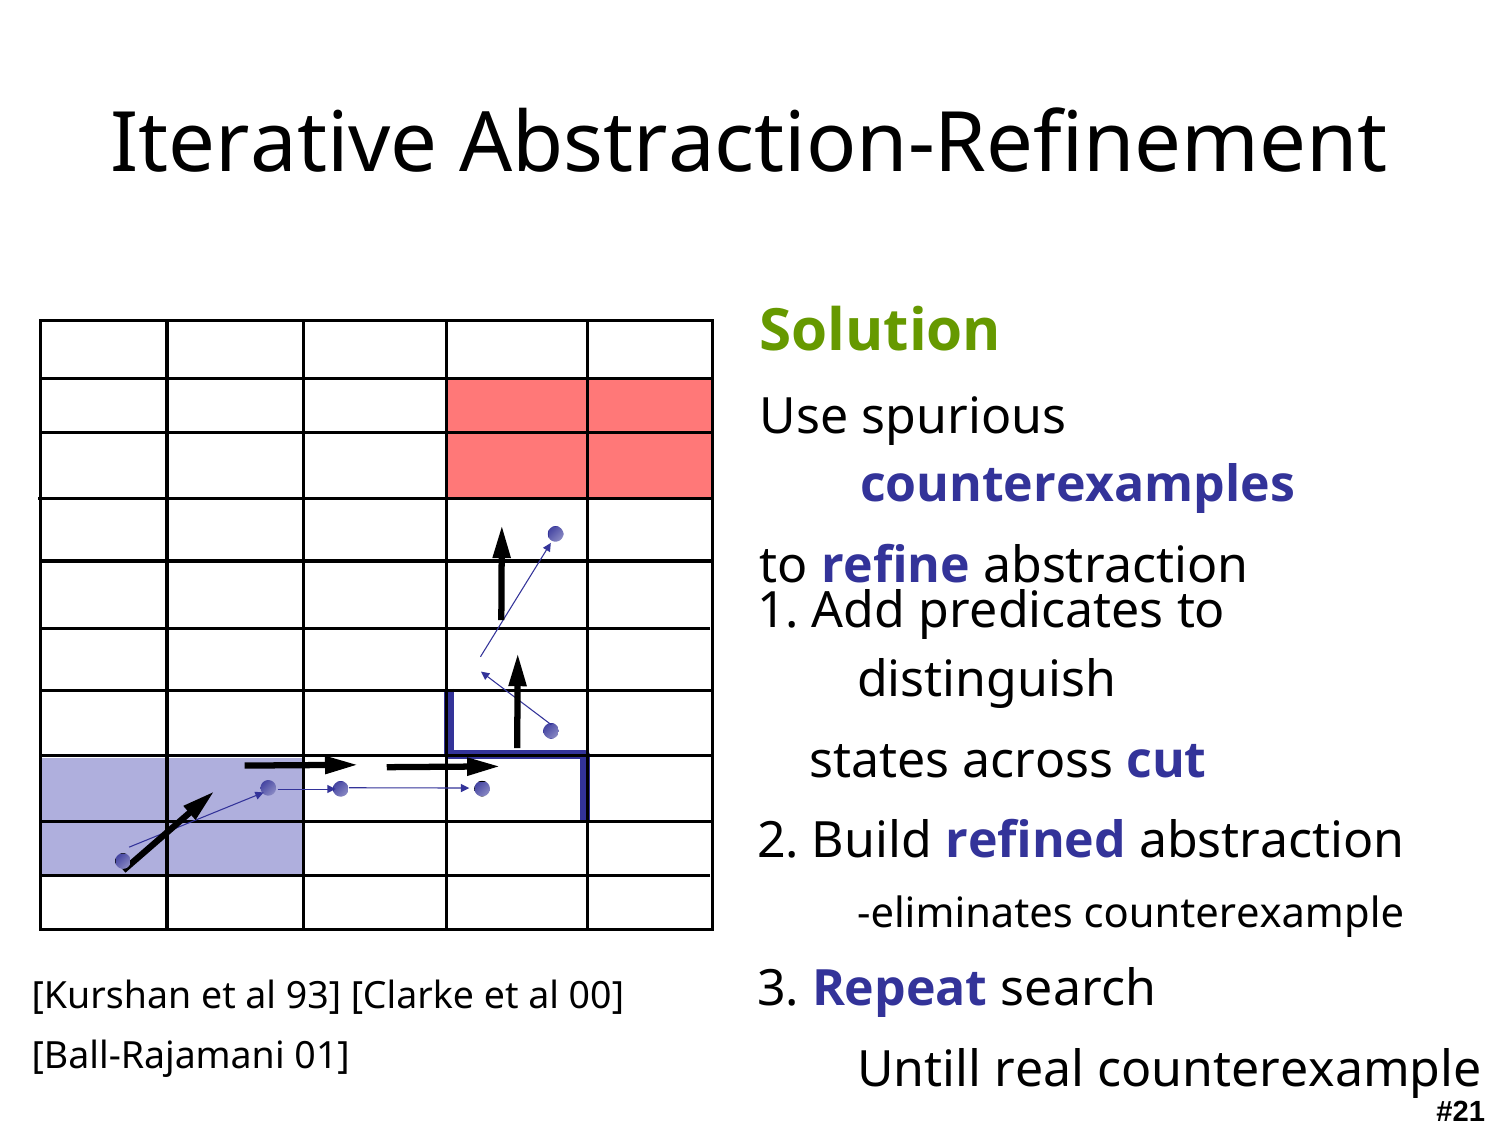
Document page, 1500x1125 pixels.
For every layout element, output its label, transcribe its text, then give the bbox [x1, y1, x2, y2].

text_box [Kurshan et al 93] [Clarke et al 00] [Ball-Rajamani 01] [16, 960, 775, 1030]
text_box [333, 781, 349, 797]
text_box 1. Add predicates to distinguish states across cut 2. Build refined abstraction -eliminates counterexample 3. Repeat search Untill real counterexample or system proved safe [742, 514, 1500, 862]
text_box Solution Use spurious counterexamples to refine abstraction [745, 280, 1486, 568]
text_box [448, 380, 586, 431]
text_box [169, 758, 302, 820]
title Iterative Abstraction-Refinement [24, 45, 1476, 233]
text_box [589, 434, 711, 497]
text_box [169, 823, 302, 874]
text_box [42, 823, 165, 874]
text_box [589, 380, 711, 431]
text_box [547, 526, 564, 542]
text_box [42, 758, 165, 820]
text_box [474, 780, 490, 797]
text_box [448, 434, 586, 497]
text_box [543, 723, 559, 739]
